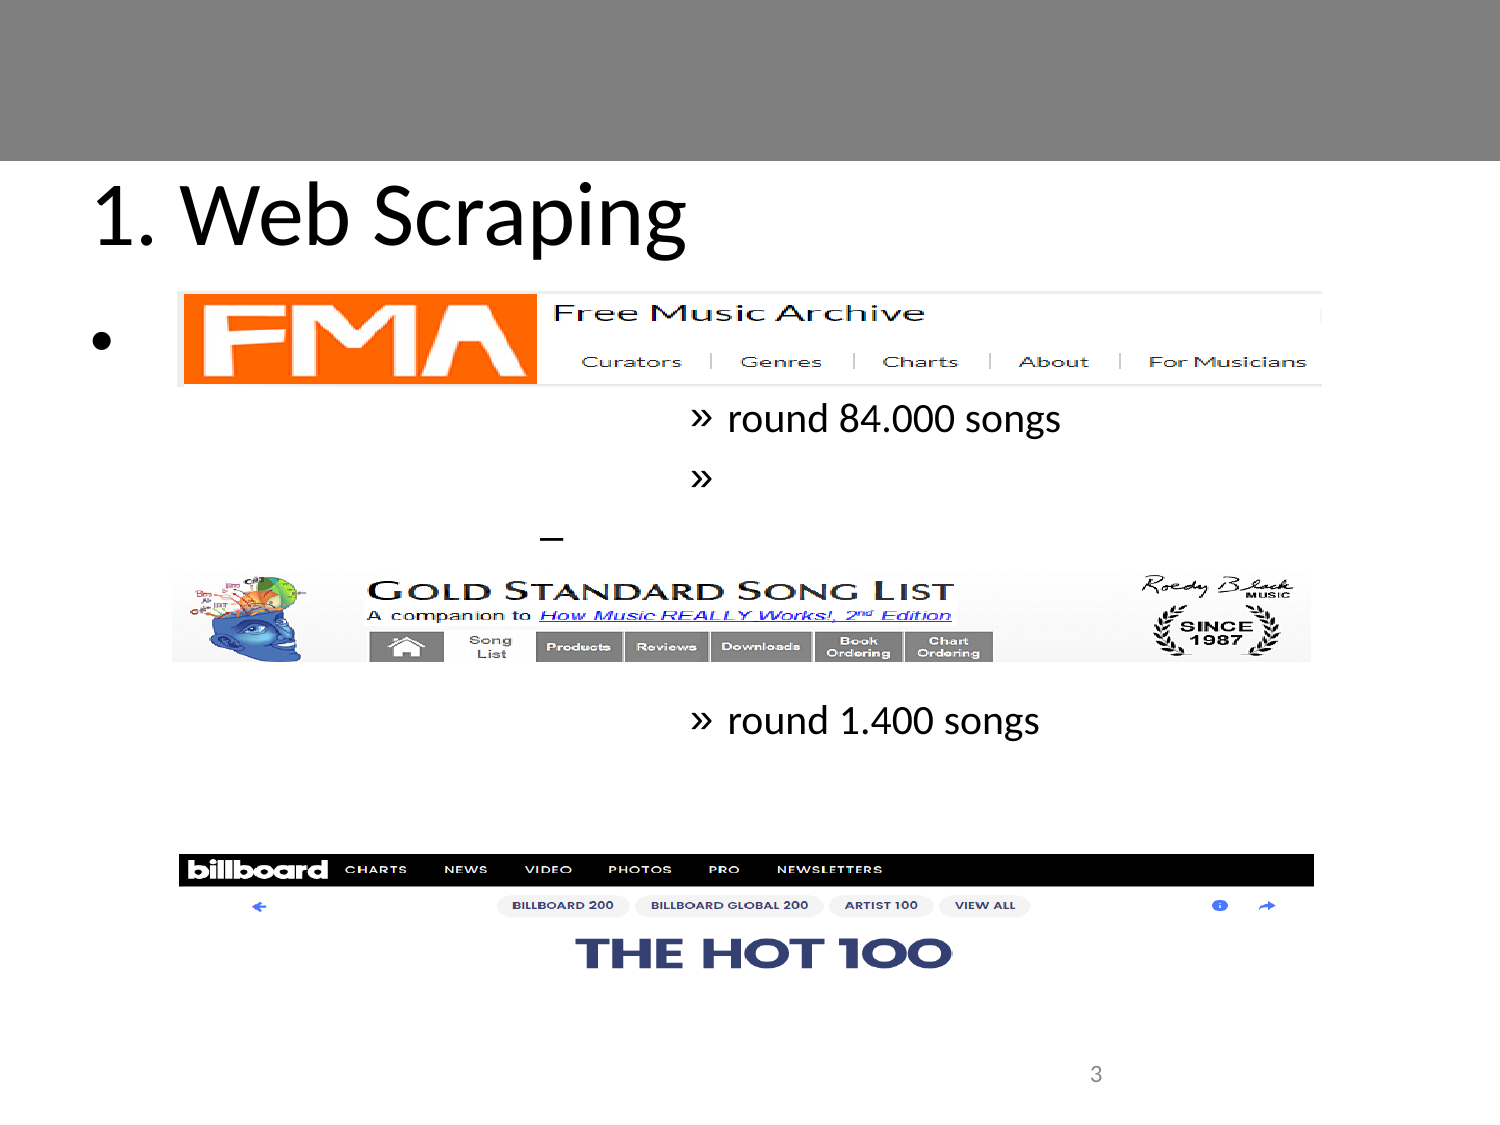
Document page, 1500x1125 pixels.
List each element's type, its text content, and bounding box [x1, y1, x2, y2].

picture [0, 0, 1500, 161]
picture [177, 291, 1322, 387]
picture [179, 854, 1314, 976]
picture [172, 562, 1322, 669]
list round 84.000 songs round 1.400 songs [75, 292, 1426, 1036]
title 1. Web Scraping [74, 161, 1425, 303]
text_box [1074, 1042, 1426, 1103]
